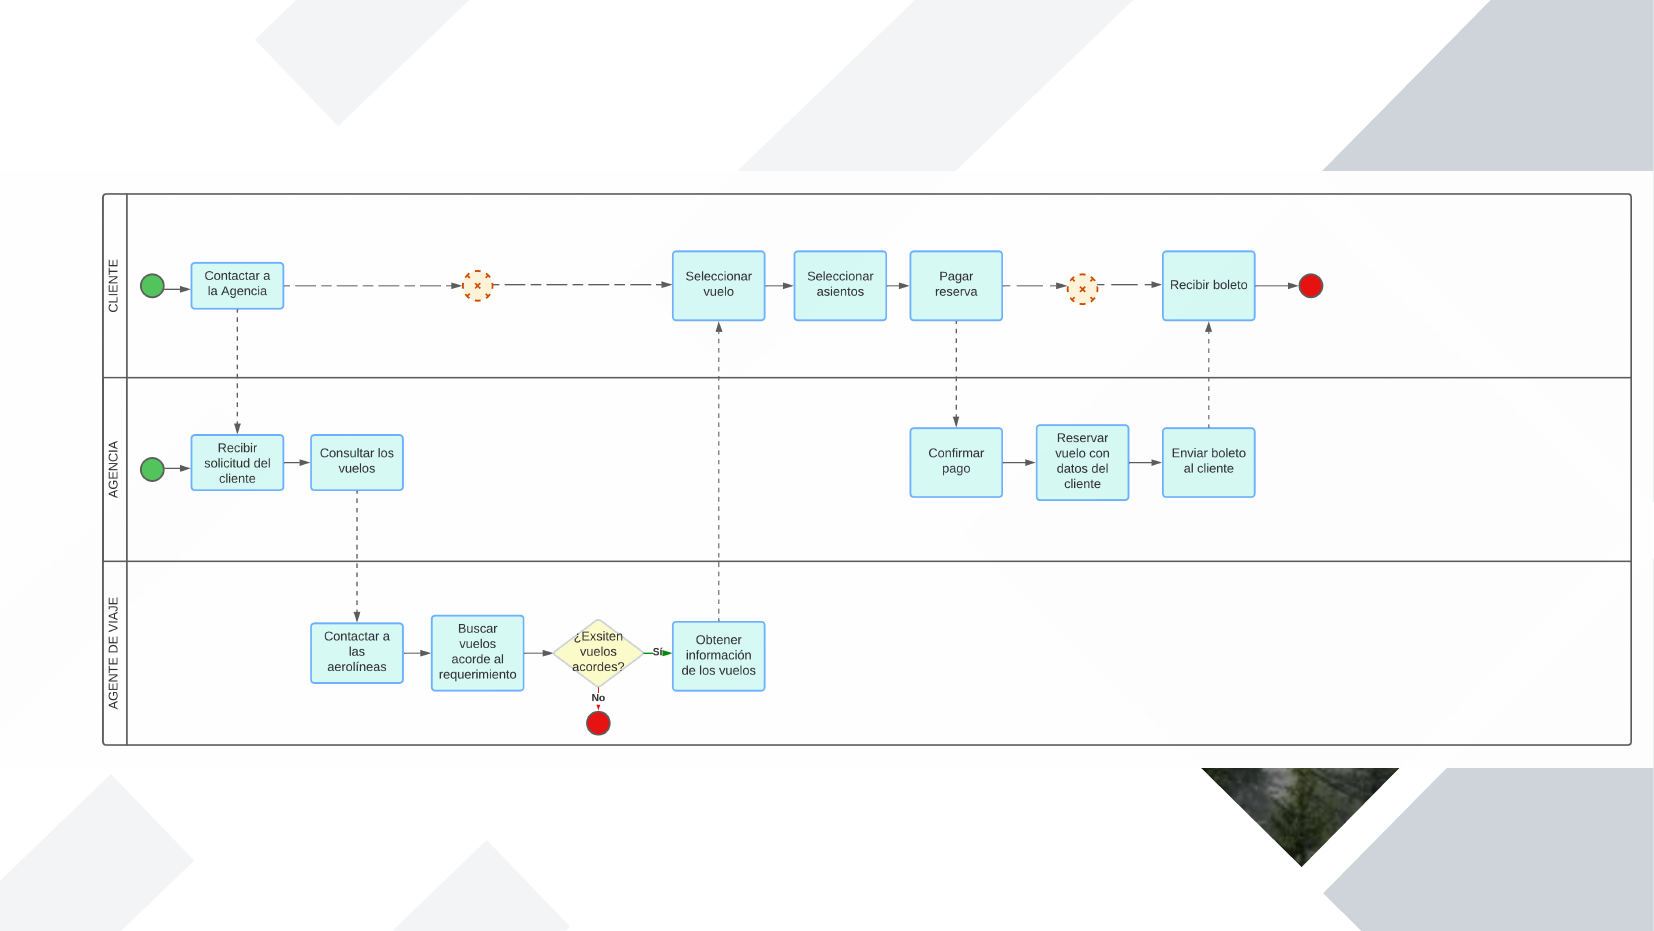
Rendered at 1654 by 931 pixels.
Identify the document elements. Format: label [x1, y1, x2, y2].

text_box [1201, 768, 1400, 867]
picture [0, 171, 1654, 768]
